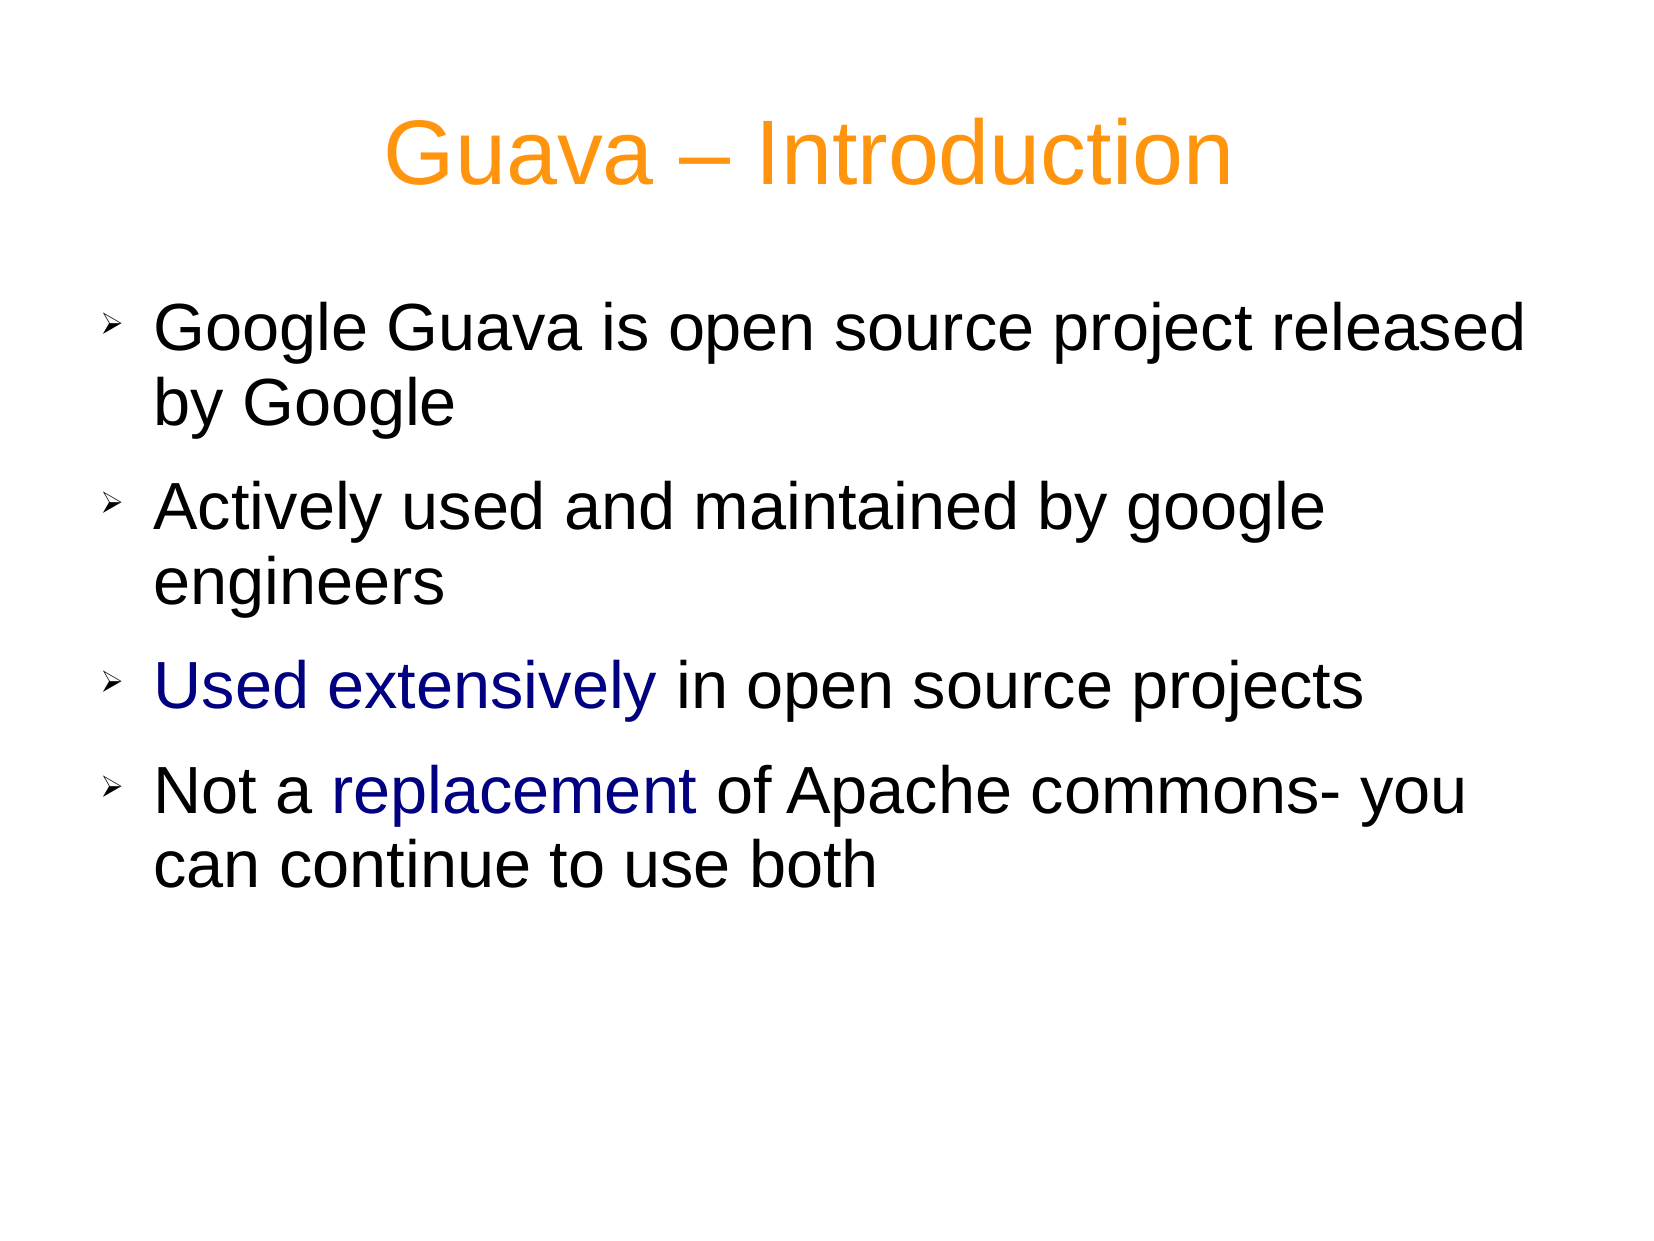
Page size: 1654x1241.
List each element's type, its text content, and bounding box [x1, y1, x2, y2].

title Guava – Introduction [82, 49, 1571, 257]
list Google Guava is open source project released by Google Actively used and maintained by google engineers Used extensively in open source projects Not a replacement of Apache commons- you can continue to use both [82, 290, 1571, 1010]
